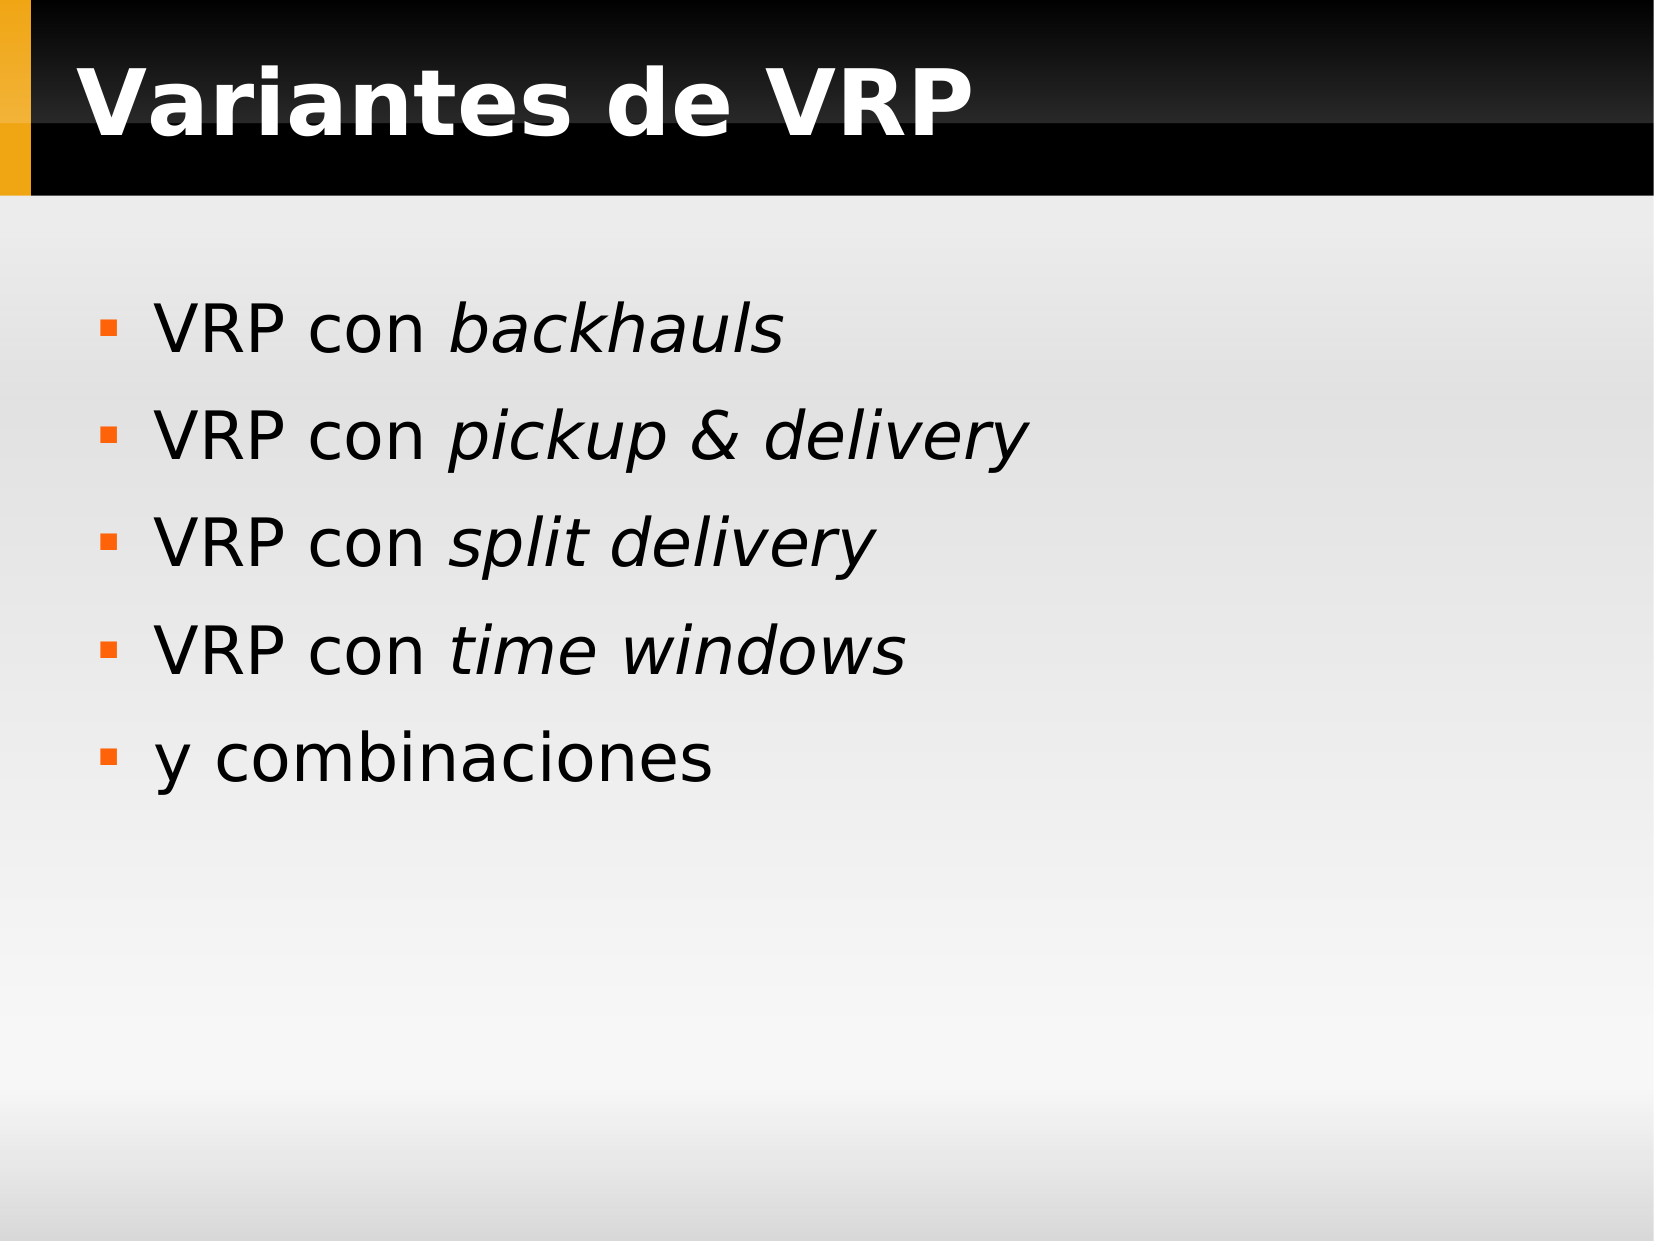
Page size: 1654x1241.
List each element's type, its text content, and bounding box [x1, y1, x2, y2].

title Variantes de VRP [76, 7, 1565, 200]
list VRP con backhauls VRP con pickup & delivery VRP con split delivery VRP con time windows y combinaciones [82, 290, 1571, 1094]
picture [0, 0, 1654, 1241]
